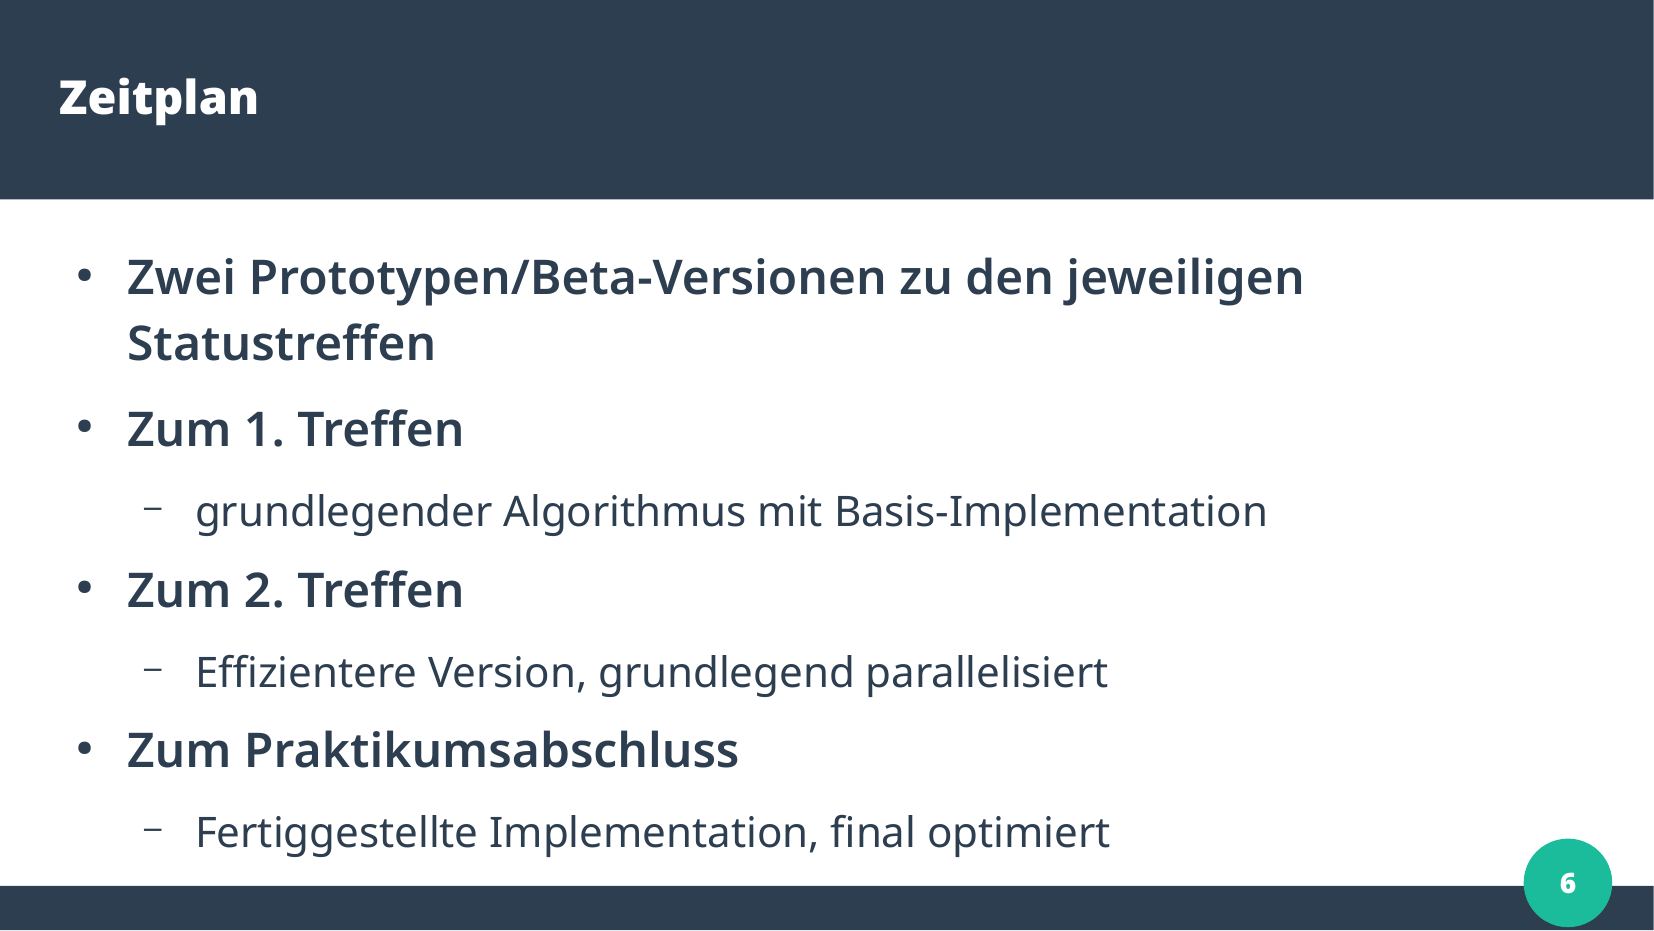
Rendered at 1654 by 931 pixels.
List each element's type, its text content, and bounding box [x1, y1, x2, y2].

list Zwei Prototypen/Beta-Versionen zu den jeweiligen Statustreffen Zum 1. Treffen grundlegender Algorithmus mit Basis-Implementation Zum 2. Treffen Effizientere Version, grundlegend parallelisiert Zum Praktikumsabschluss Fertiggestellte Implementation, final optimiert [59, 243, 1595, 864]
title Zeitplan [59, 37, 1595, 155]
